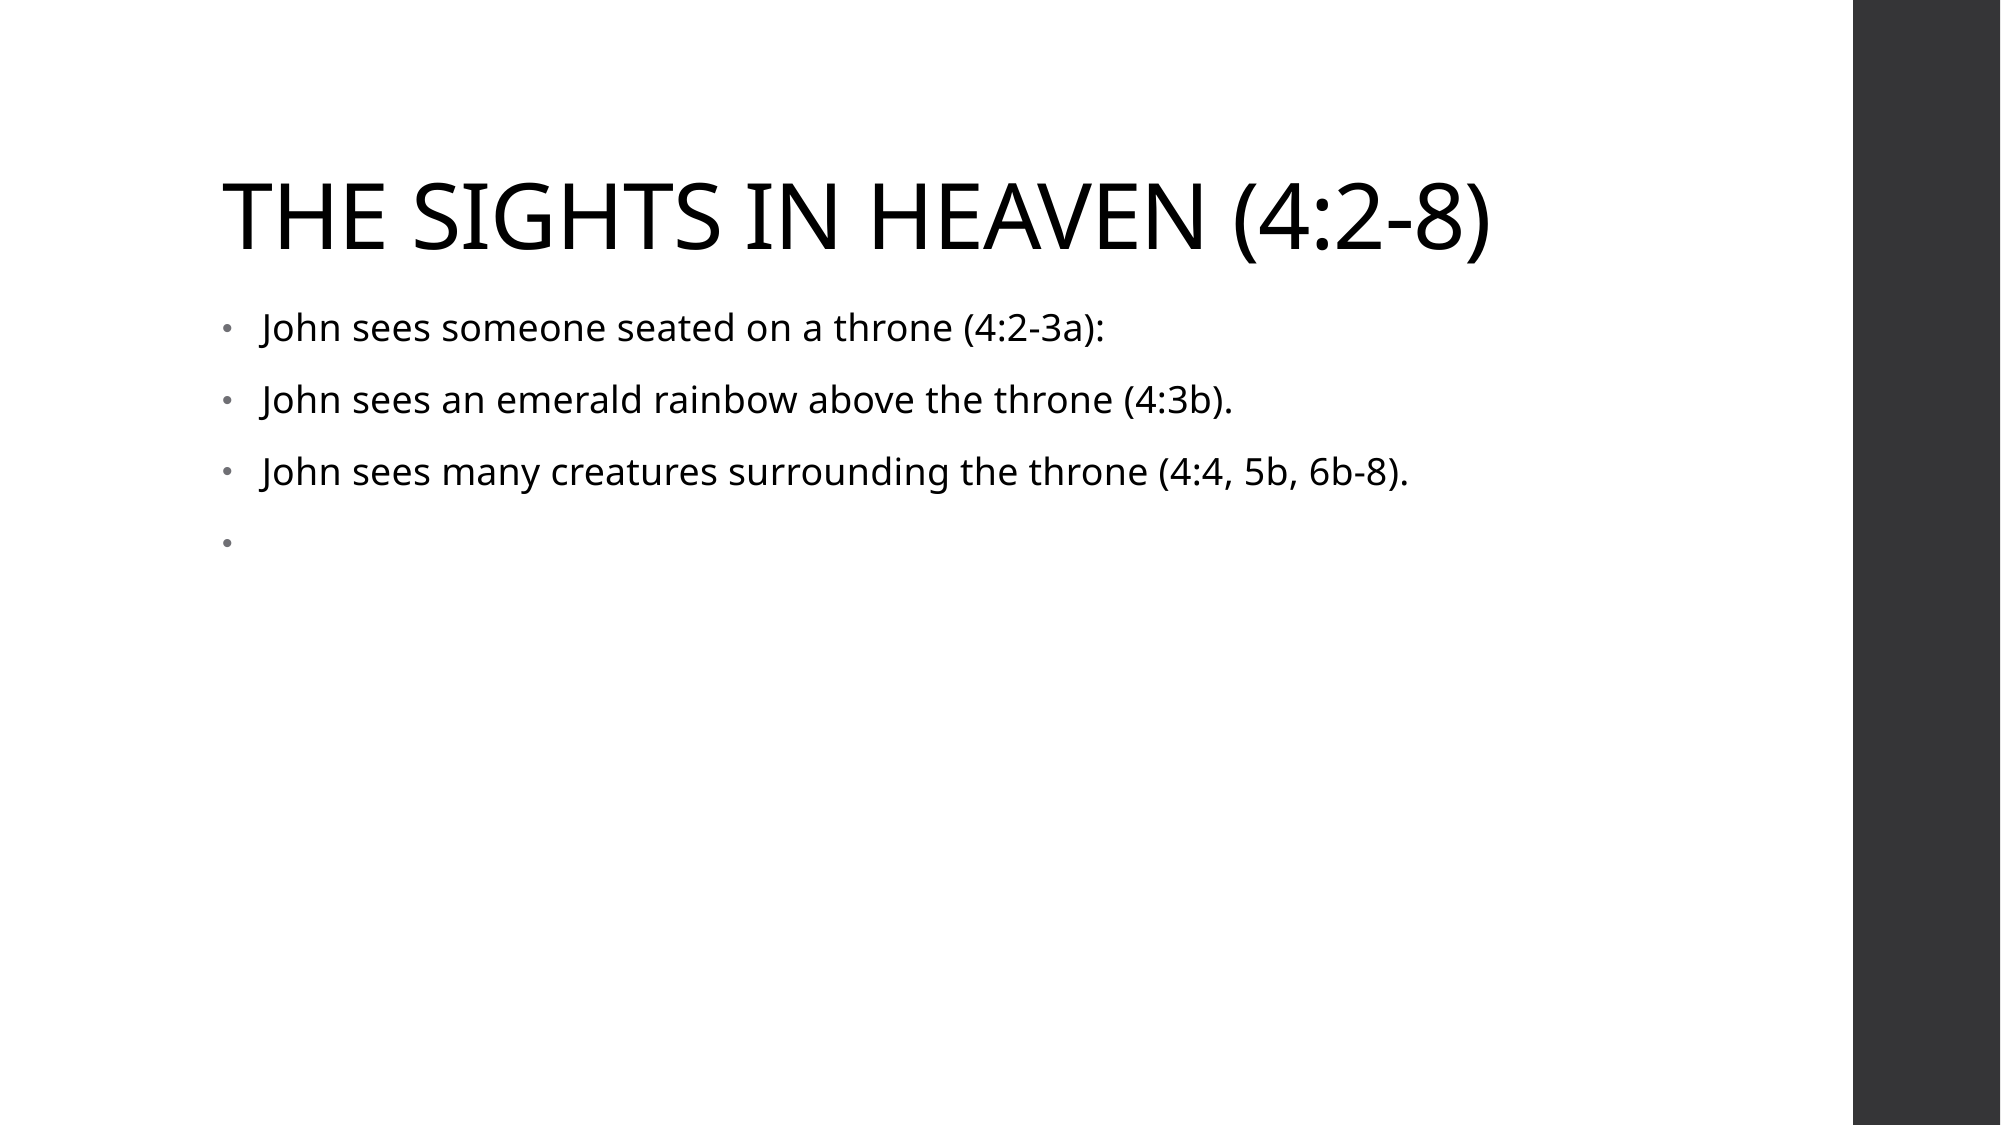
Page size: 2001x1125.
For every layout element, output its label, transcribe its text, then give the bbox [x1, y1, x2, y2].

list John sees someone seated on a throne (4:2-3a): John sees an emerald rainbow above the throne (4:3b). John sees many creatures surrounding the throne (4:4, 5b, 6b-8). [206, 299, 1617, 1014]
title THE SIGHTS IN HEAVEN (4:2-8) [206, 60, 1797, 278]
